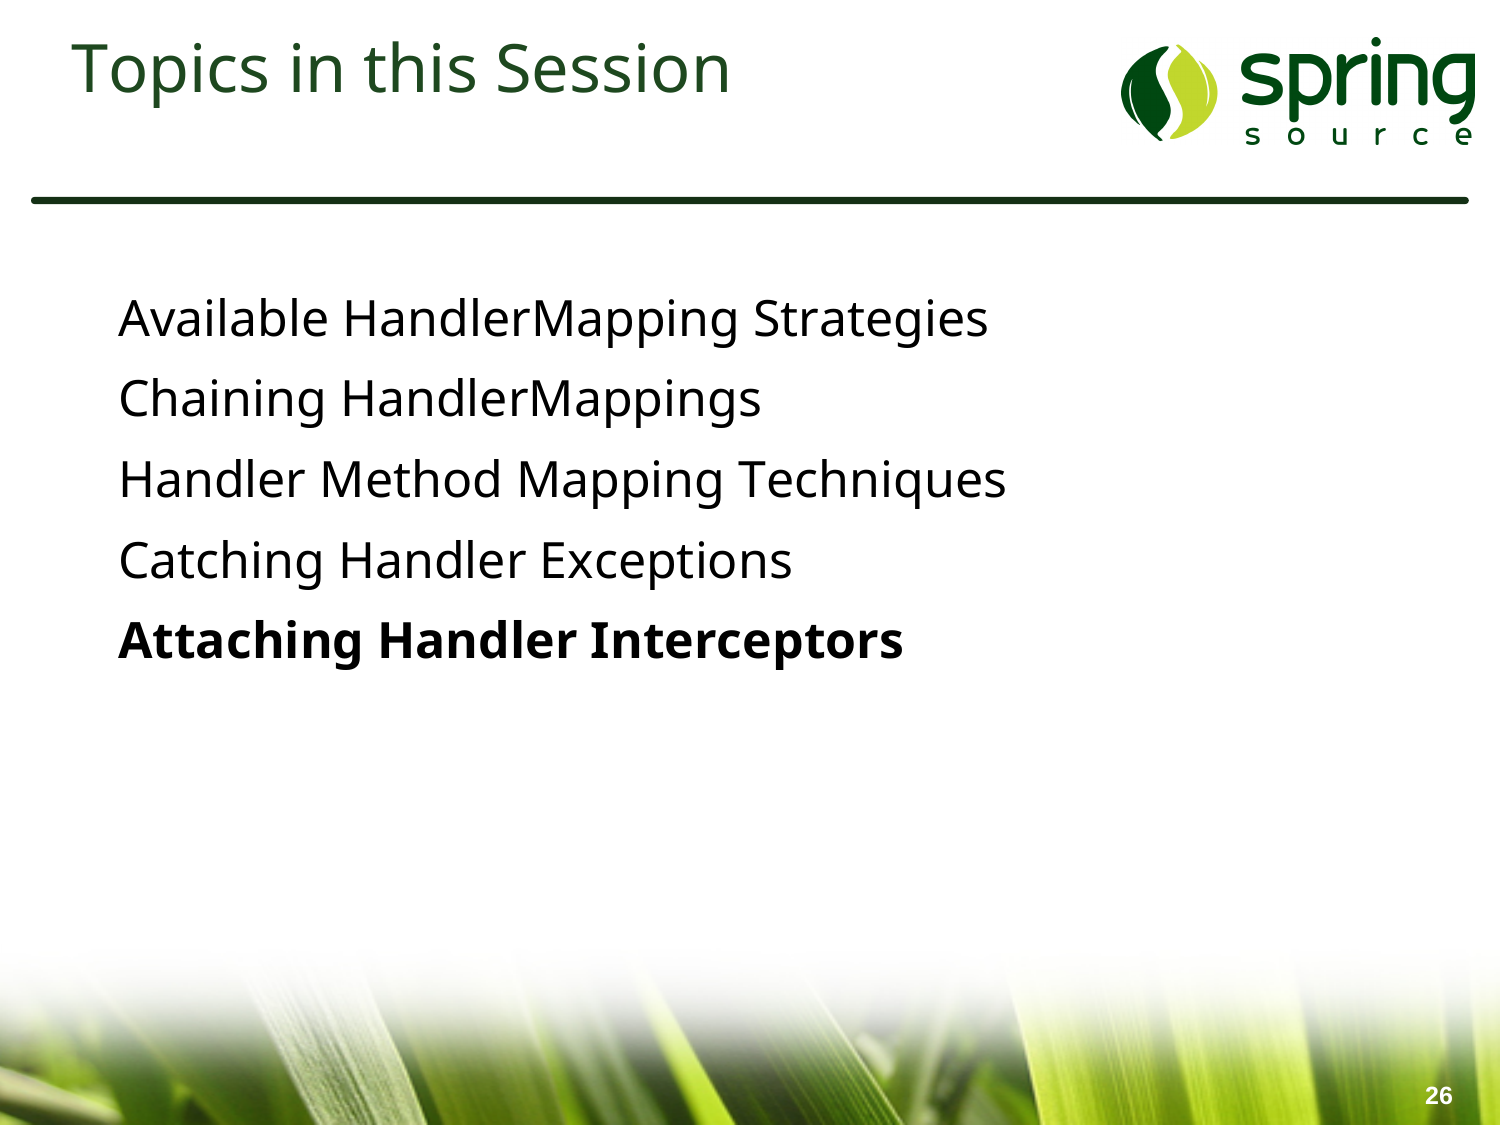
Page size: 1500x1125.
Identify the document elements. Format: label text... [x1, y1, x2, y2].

list Available HandlerMapping Strategies Chaining HandlerMappings Handler Method Mapping Techniques Catching Handler Exceptions Attaching Handler Interceptors [103, 275, 1394, 938]
picture [0, 944, 1500, 1125]
picture [1121, 37, 1475, 145]
title Topics in this Session [56, 13, 1089, 176]
